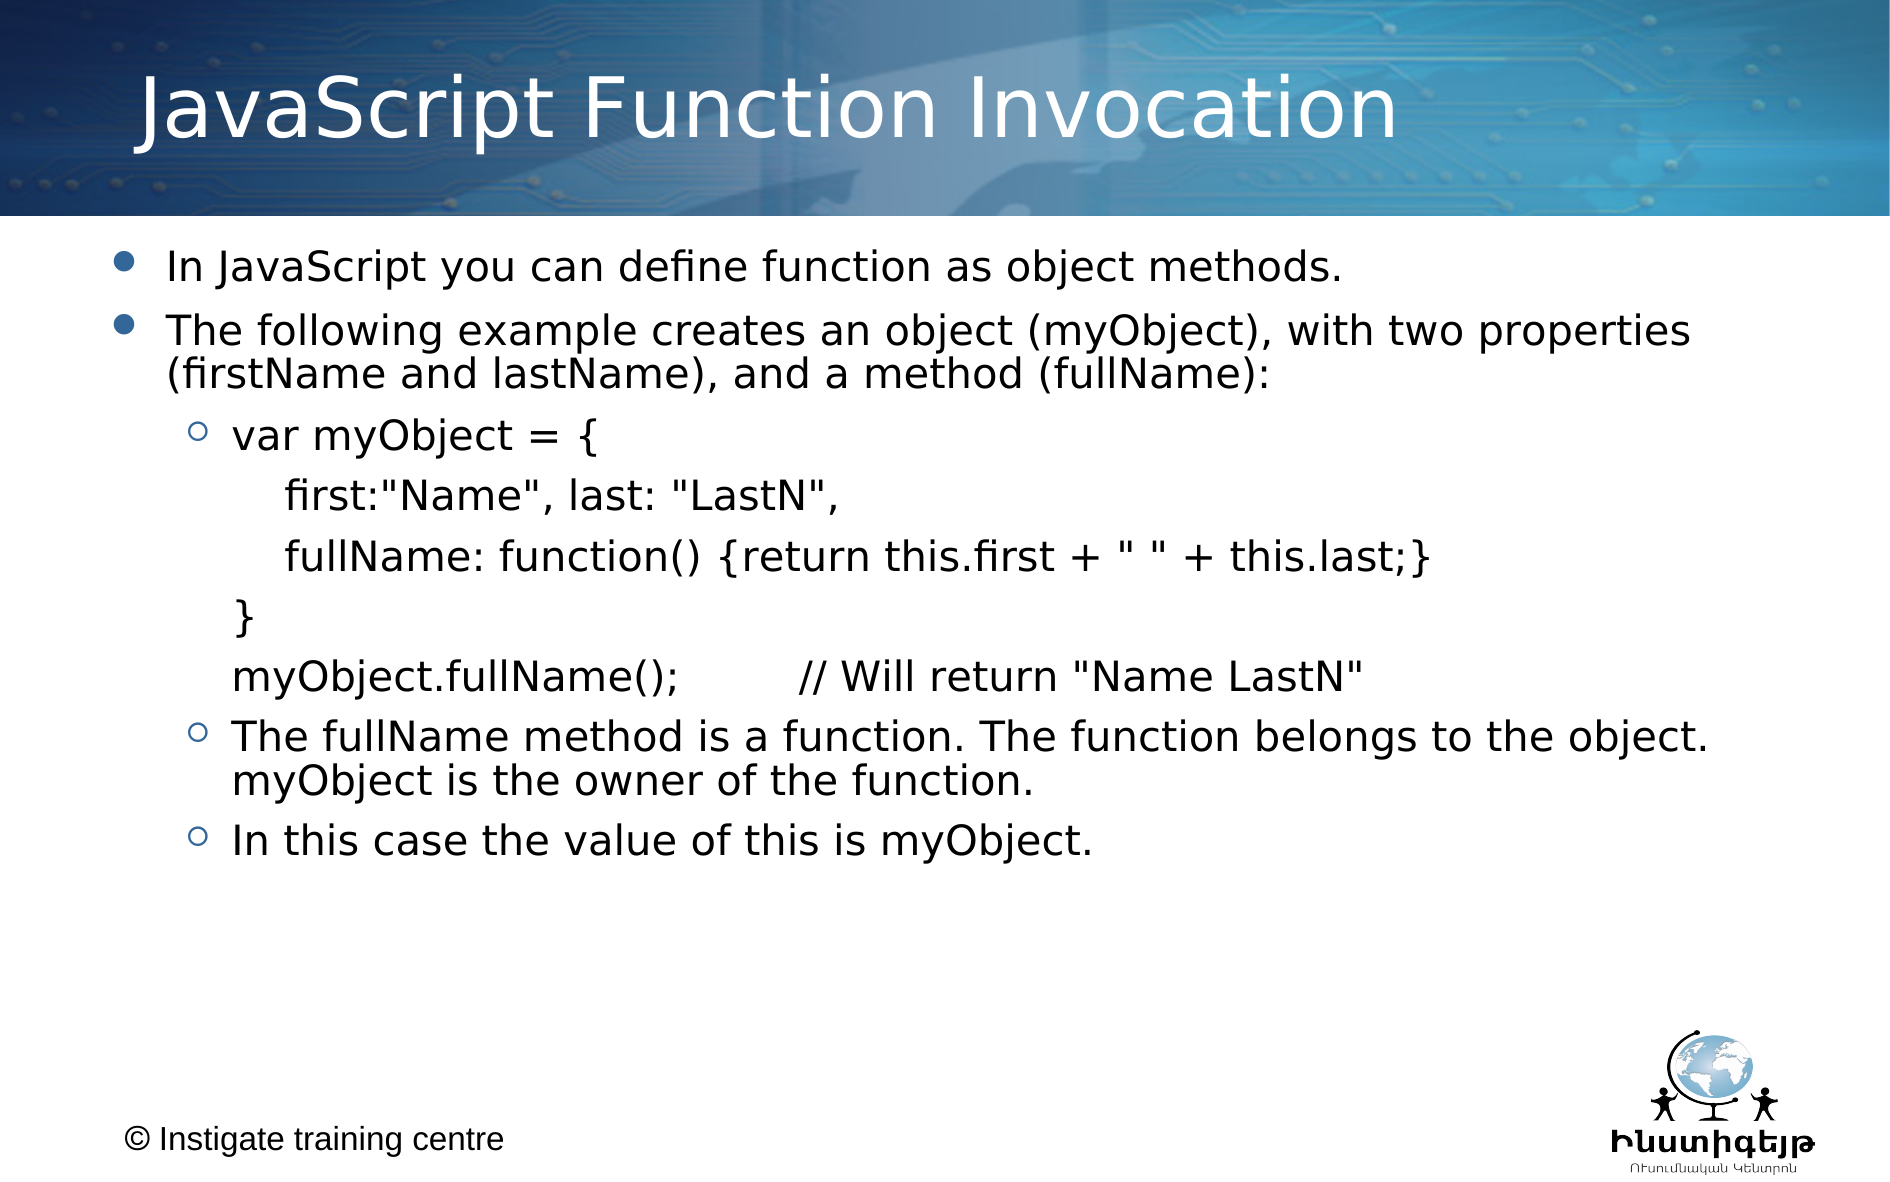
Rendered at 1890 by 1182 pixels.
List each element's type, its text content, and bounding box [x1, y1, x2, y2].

list In JavaScript you can define function as object methods. The following example creates an object (myObject), with two properties (firstName and lastName), and a method (fullName): var myObject = { first:"Name", last: "LastN", fullName: function() {return this.first + " " + this.last;} } myObject.fullName(); // Will return "Name LastN" The fullName method is a function. The function belongs to the object. myObject is the owner of the function. In this case the value of this is myObject. [110, 247, 1801, 280]
picture [0, 0, 1890, 216]
text_box JavaScript Function Invocation [138, 82, 1801, 91]
picture [1612, 1030, 1815, 1175]
